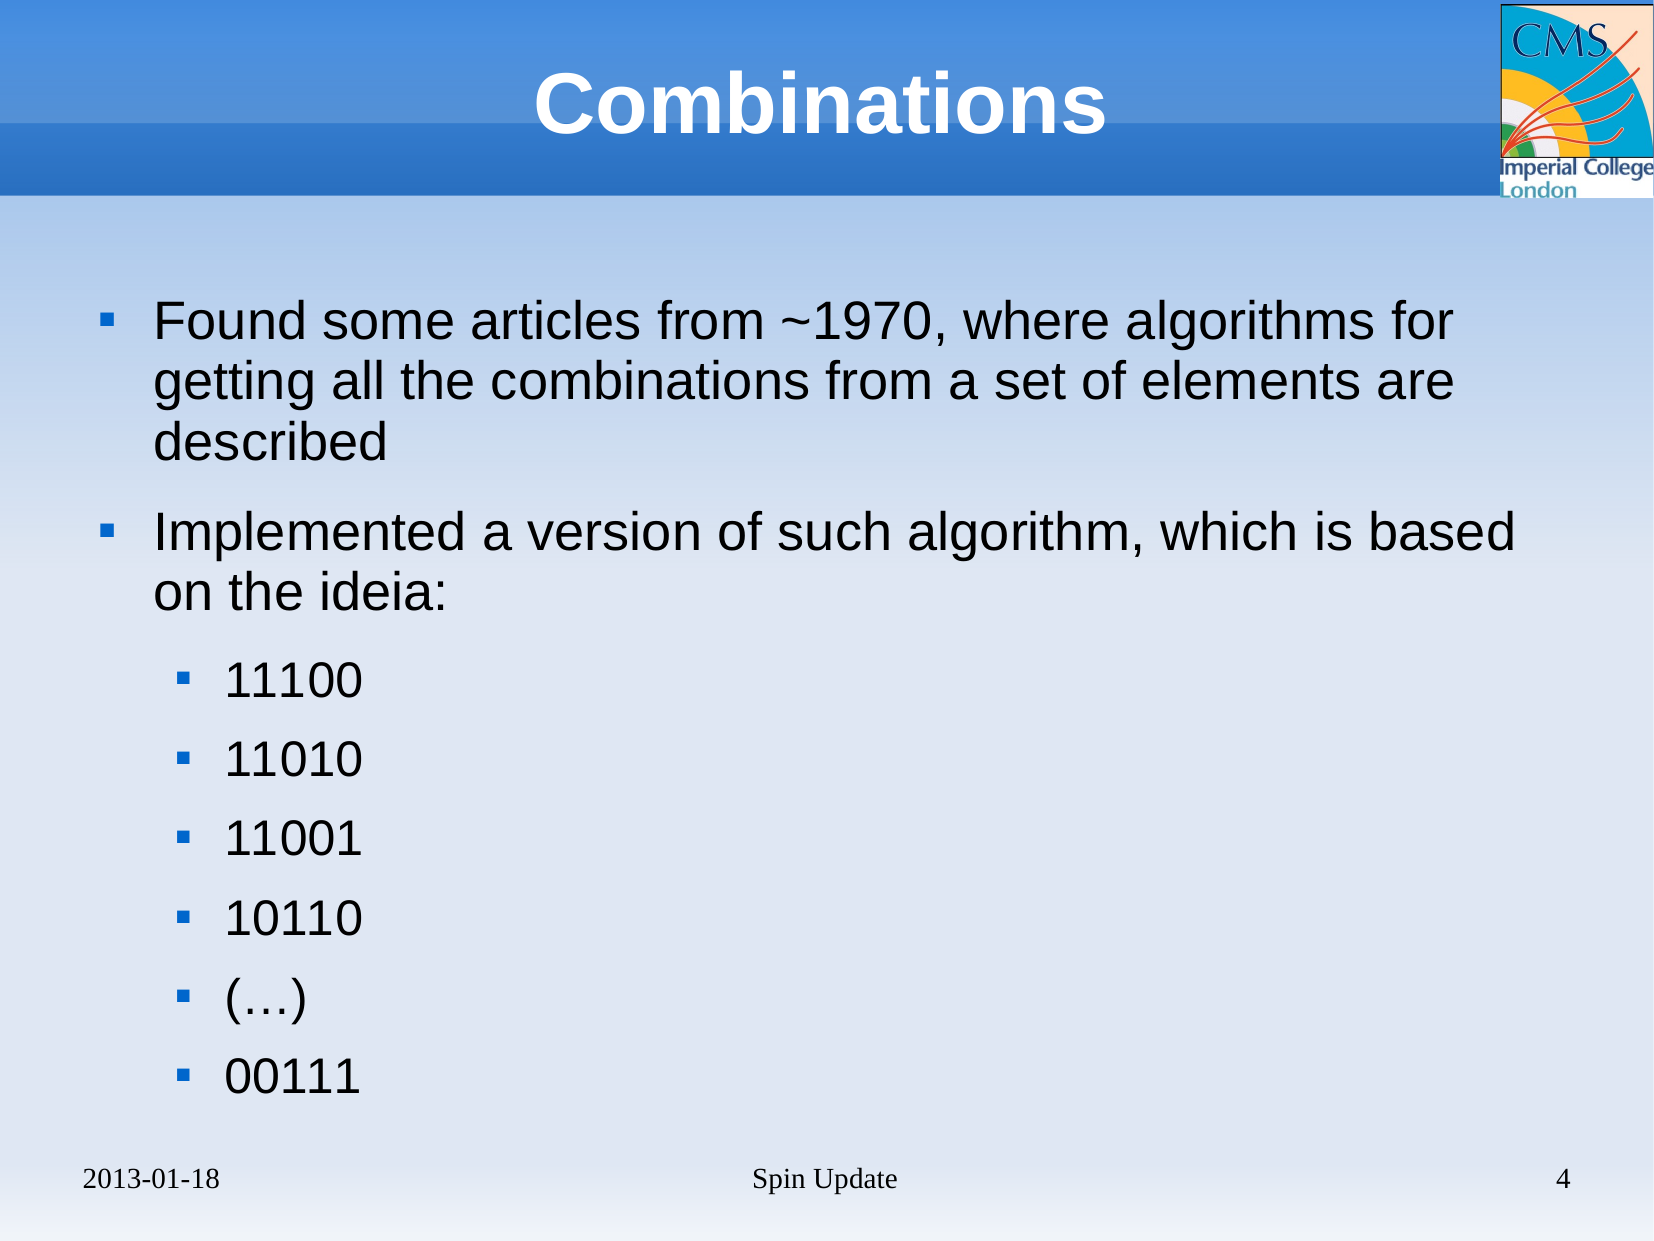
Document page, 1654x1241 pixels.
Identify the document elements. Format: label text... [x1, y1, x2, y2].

picture [0, 0, 1654, 1241]
title Combinations [76, 0, 1565, 208]
list Found some articles from ~1970, where algorithms for getting all the combinations from a set of elements are described Implemented a version of such algorithm, which is based on the ideia: 11100 11010 11001 10110 (…) 00111 [82, 290, 1571, 1109]
